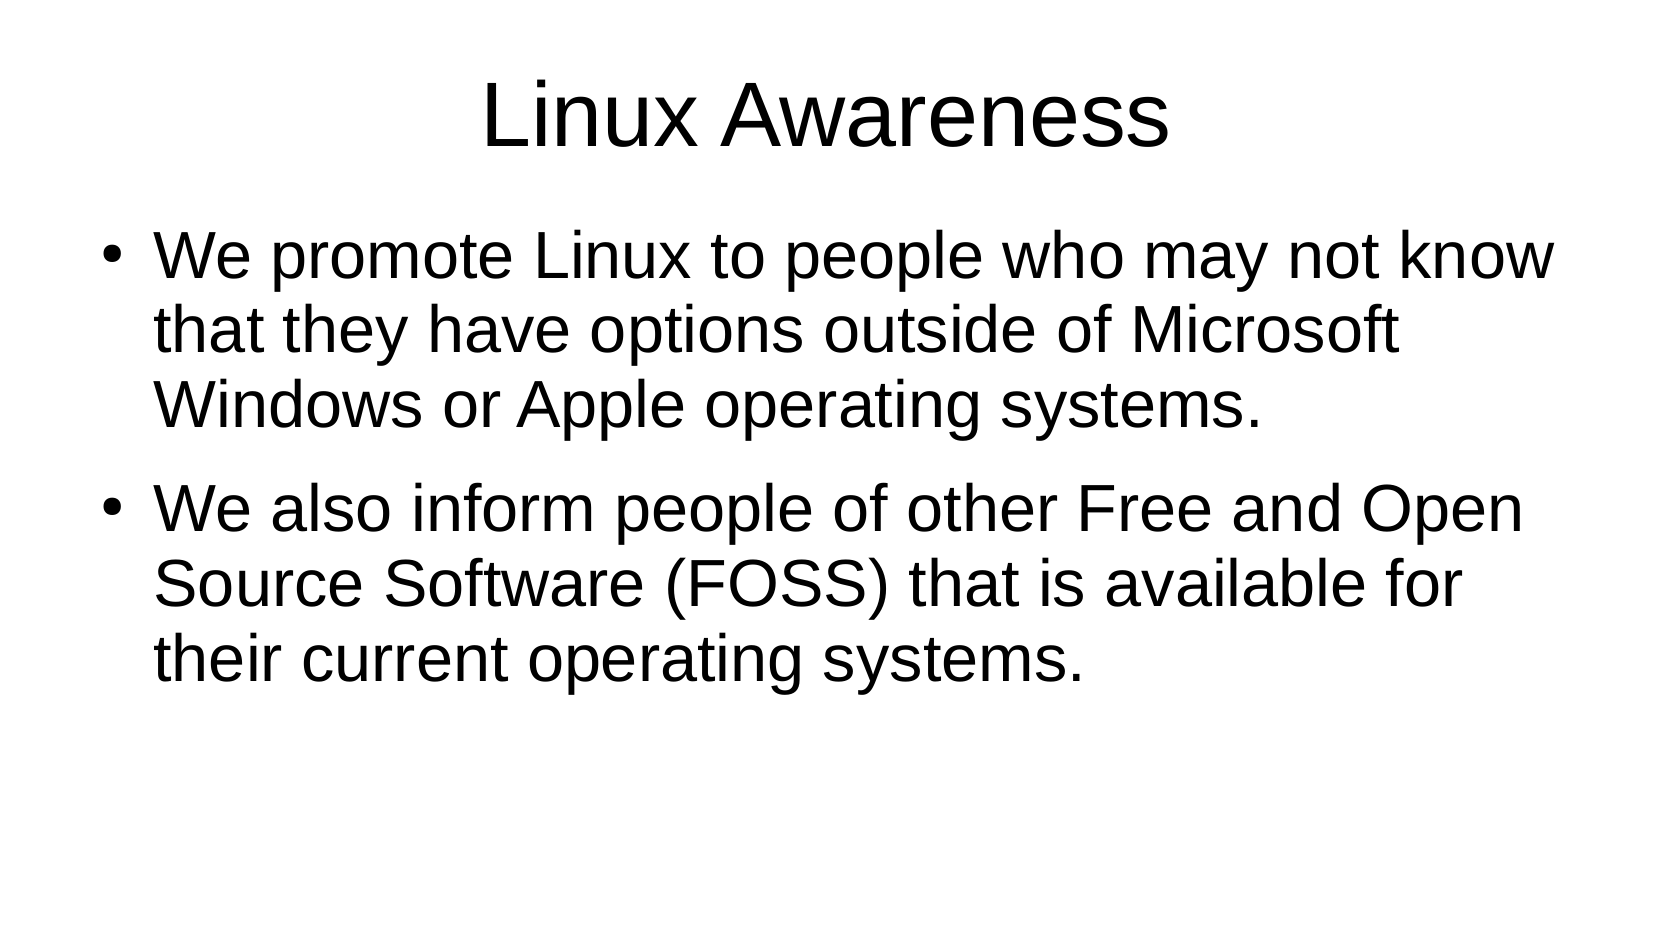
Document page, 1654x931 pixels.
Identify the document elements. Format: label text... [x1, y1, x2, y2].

list We promote Linux to people who may not know that they have options outside of Microsoft Windows or Apple operating systems. We also inform people of other Free and Open Source Software (FOSS) that is available for their current operating systems. [82, 217, 1571, 758]
title Linux Awareness [82, 37, 1571, 193]
